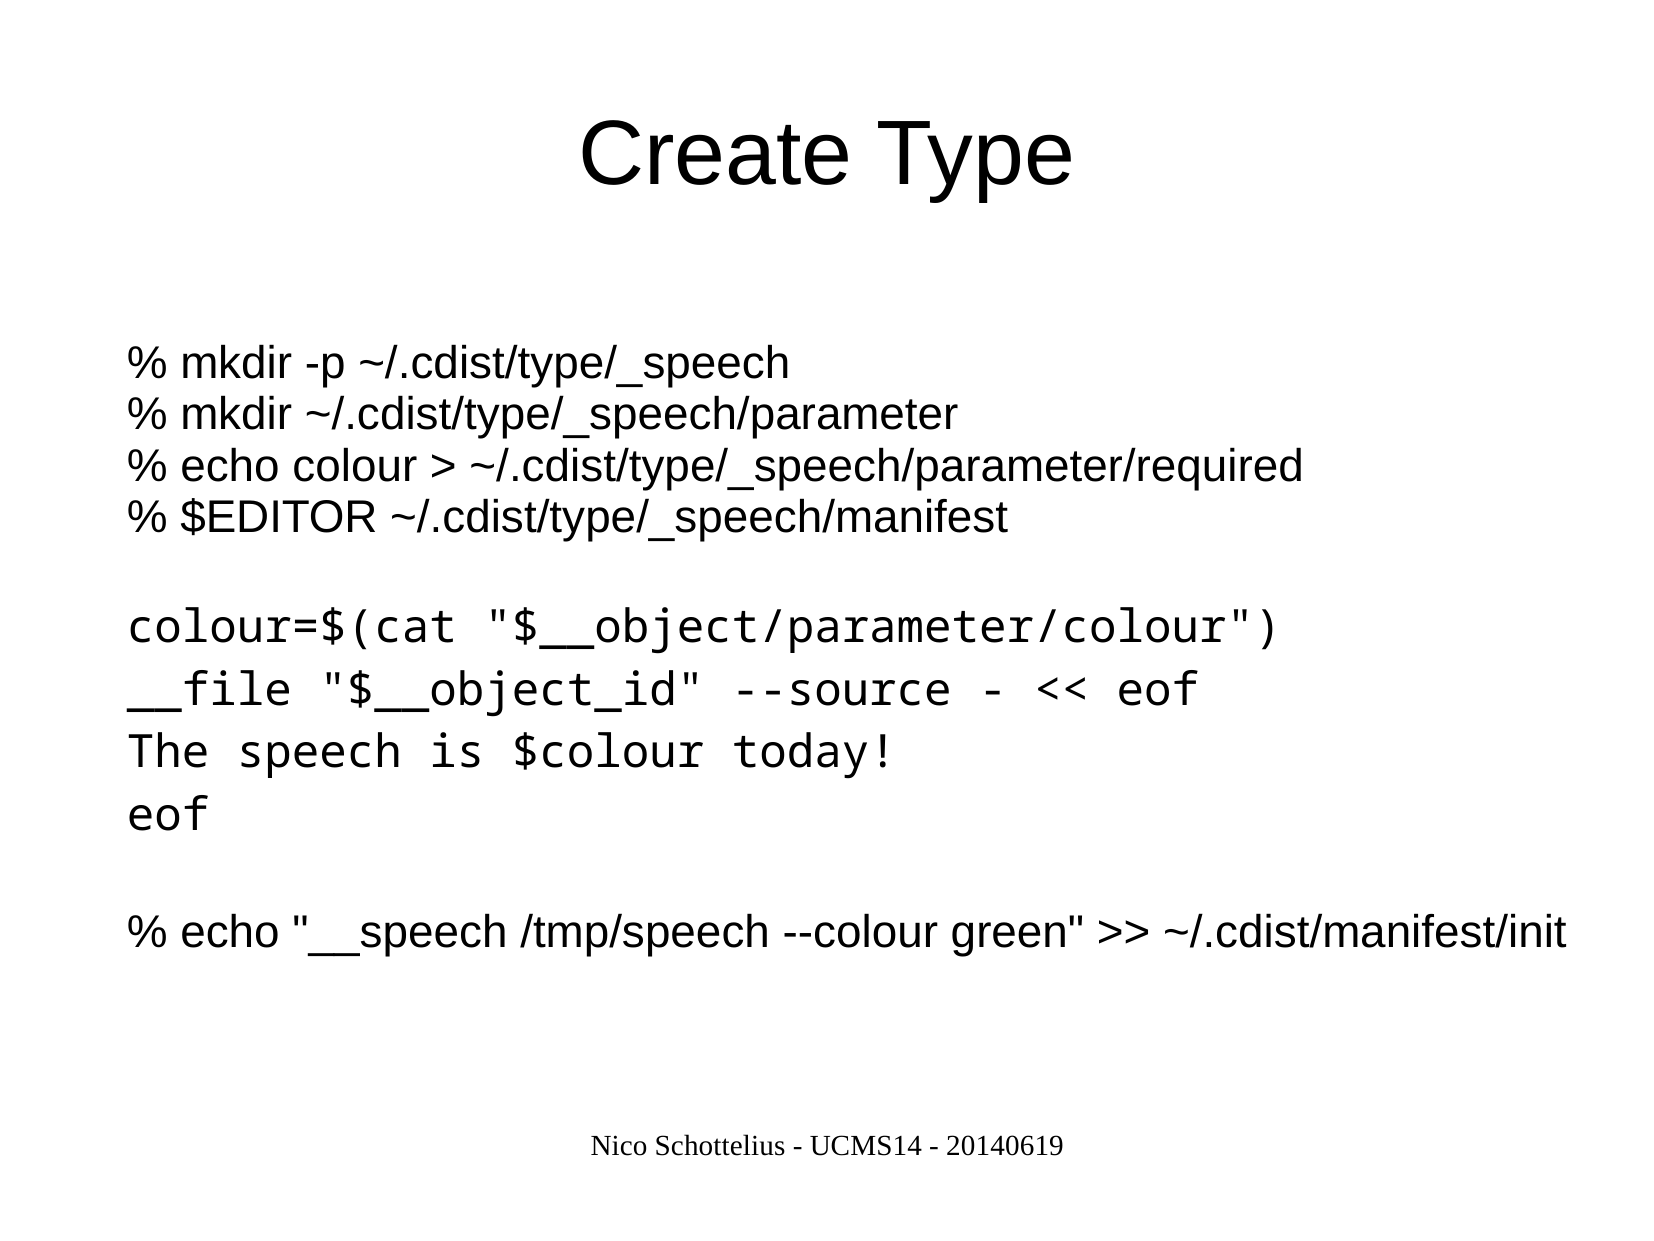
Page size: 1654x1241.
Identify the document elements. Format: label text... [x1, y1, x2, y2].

text_box % mkdir -p ~/.cdist/type/_speech % mkdir ~/.cdist/type/_speech/parameter % echo colour > ~/.cdist/type/_speech/parameter/required % $EDITOR ~/.cdist/type/_speech/manifest colour=$(cat "$__object/parameter/colour") __file "$__object_id" --source - << eof The speech is $colour today! eof % echo "__speech /tmp/speech --colour green" >> ~/.cdist/manifest/init [112, 329, 1611, 1191]
title Create Type [82, 49, 1571, 257]
